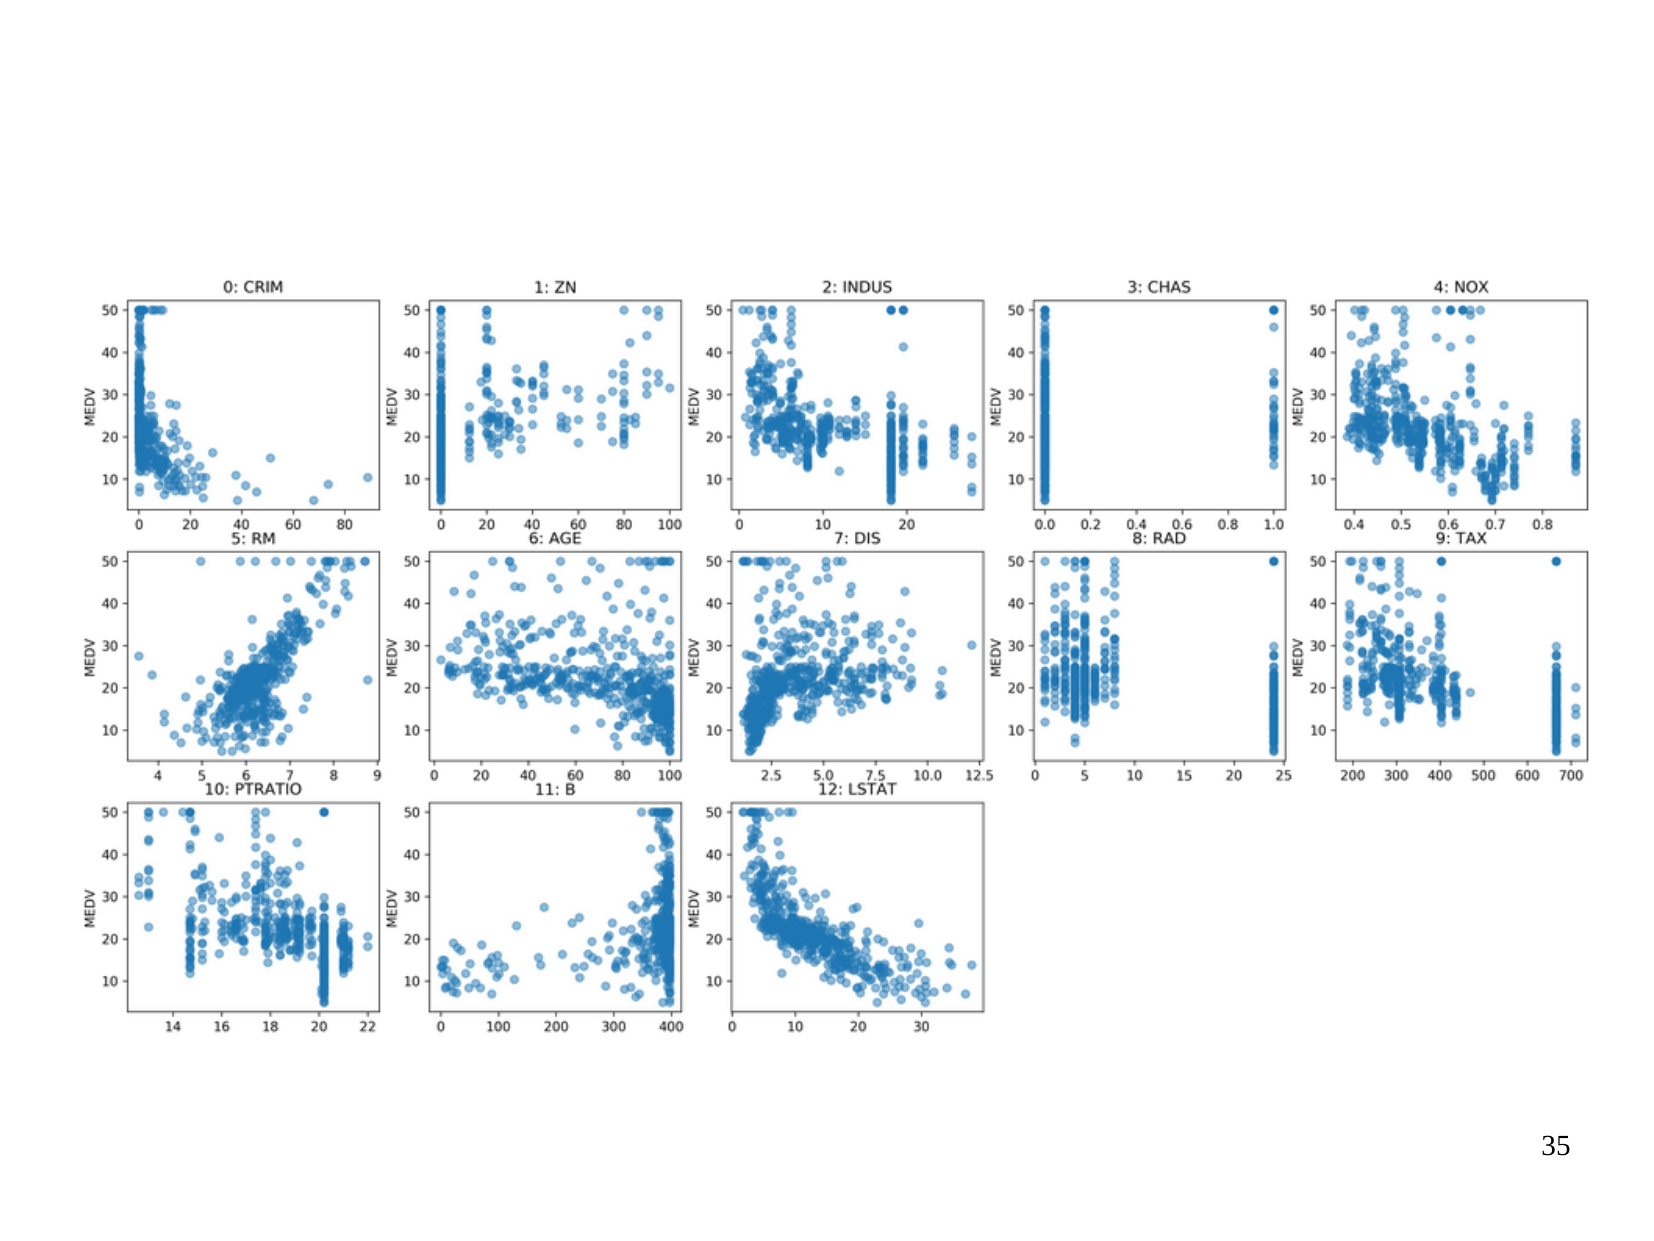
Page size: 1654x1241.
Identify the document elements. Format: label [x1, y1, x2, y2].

picture [60, 267, 1612, 1051]
